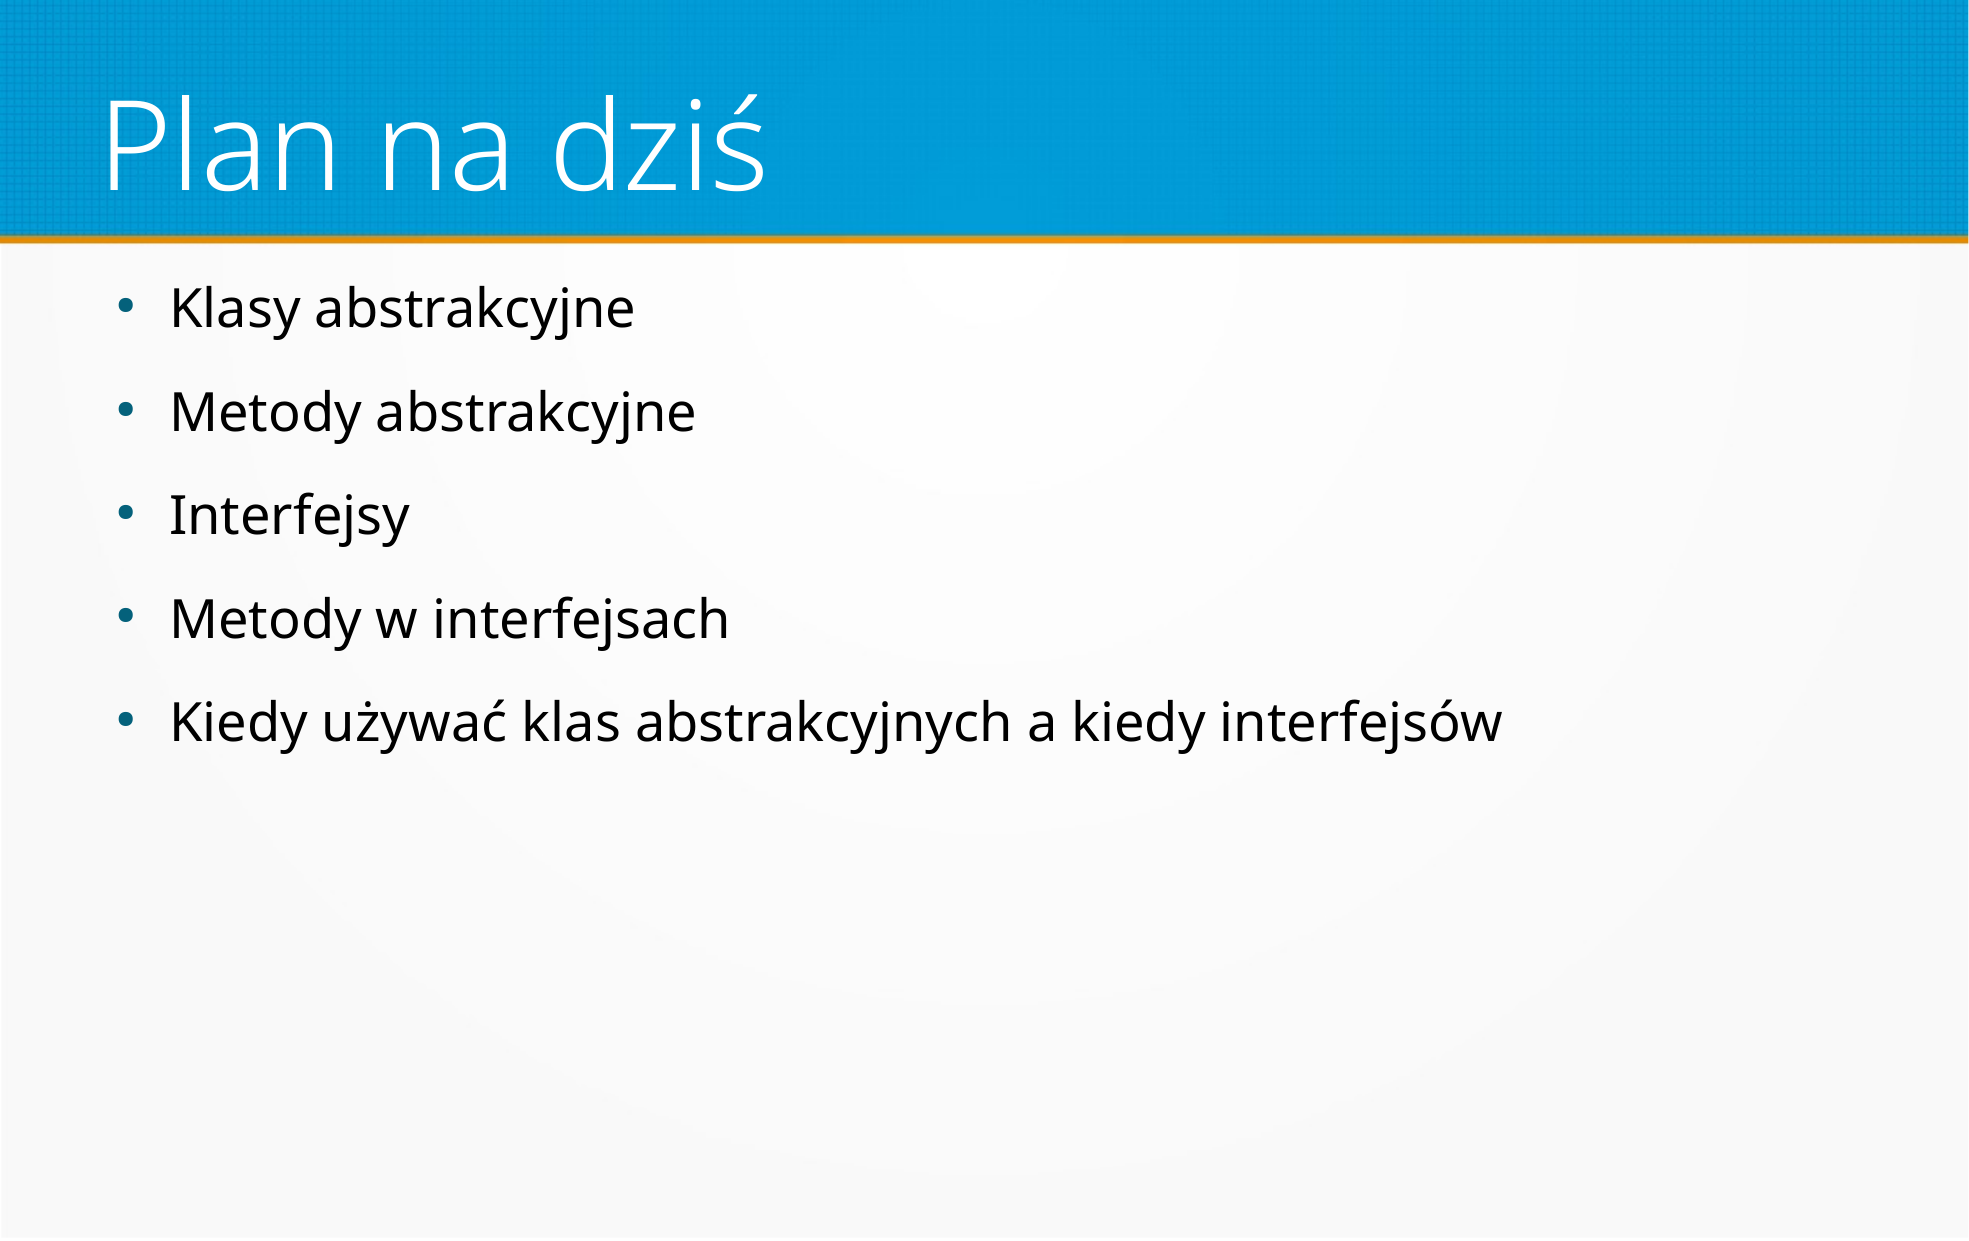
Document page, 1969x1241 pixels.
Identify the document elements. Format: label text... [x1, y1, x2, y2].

list Klasy abstrakcyjne Metody abstrakcyjne Interfejsy Metody w interfejsach Kiedy używać klas abstrakcyjnych a kiedy interfejsów [98, 270, 1861, 1216]
picture [0, 233, 1969, 1241]
title Plan na dziś [98, 19, 1870, 227]
